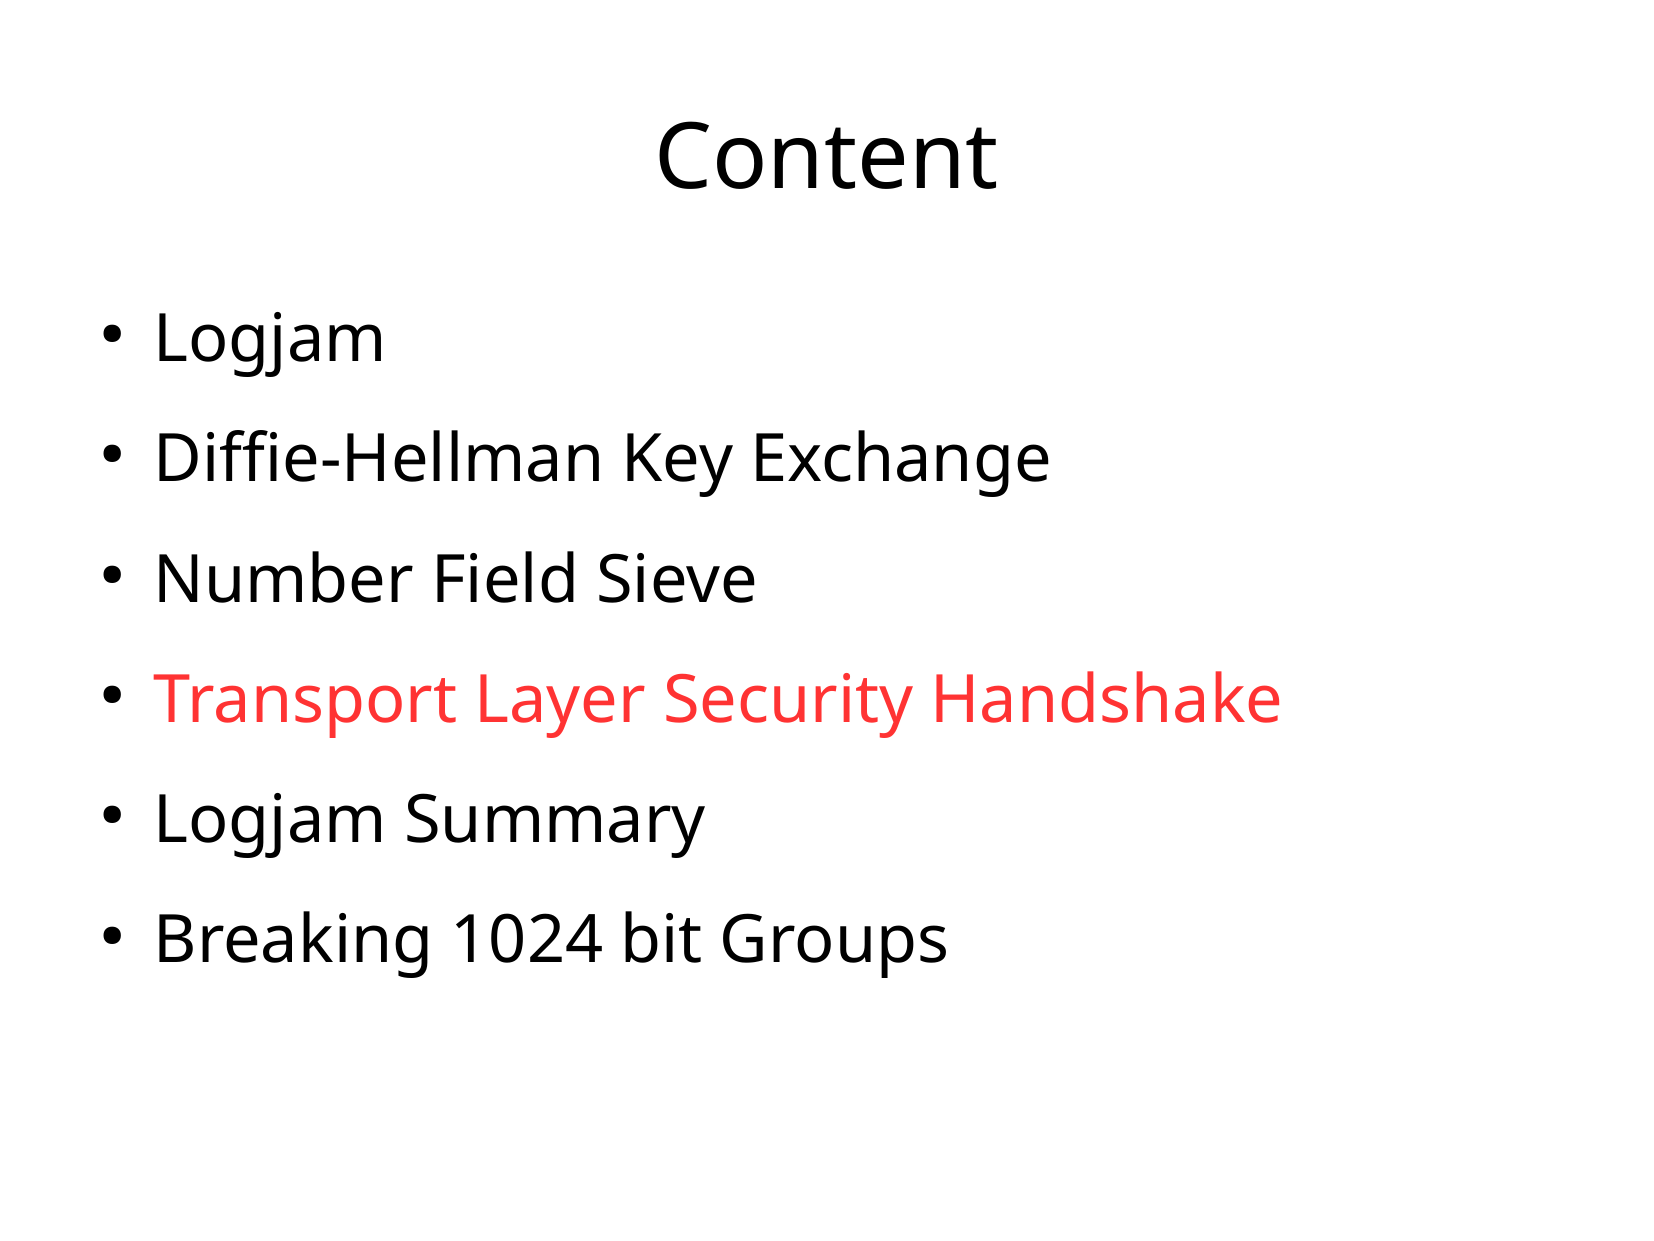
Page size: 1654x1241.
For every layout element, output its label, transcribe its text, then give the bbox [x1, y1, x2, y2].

title Content [82, 49, 1571, 257]
list Logjam Diffie-Hellman Key Exchange Number Field Sieve Transport Layer Security Handshake Logjam Summary Breaking 1024 bit Groups [82, 290, 1571, 1109]
